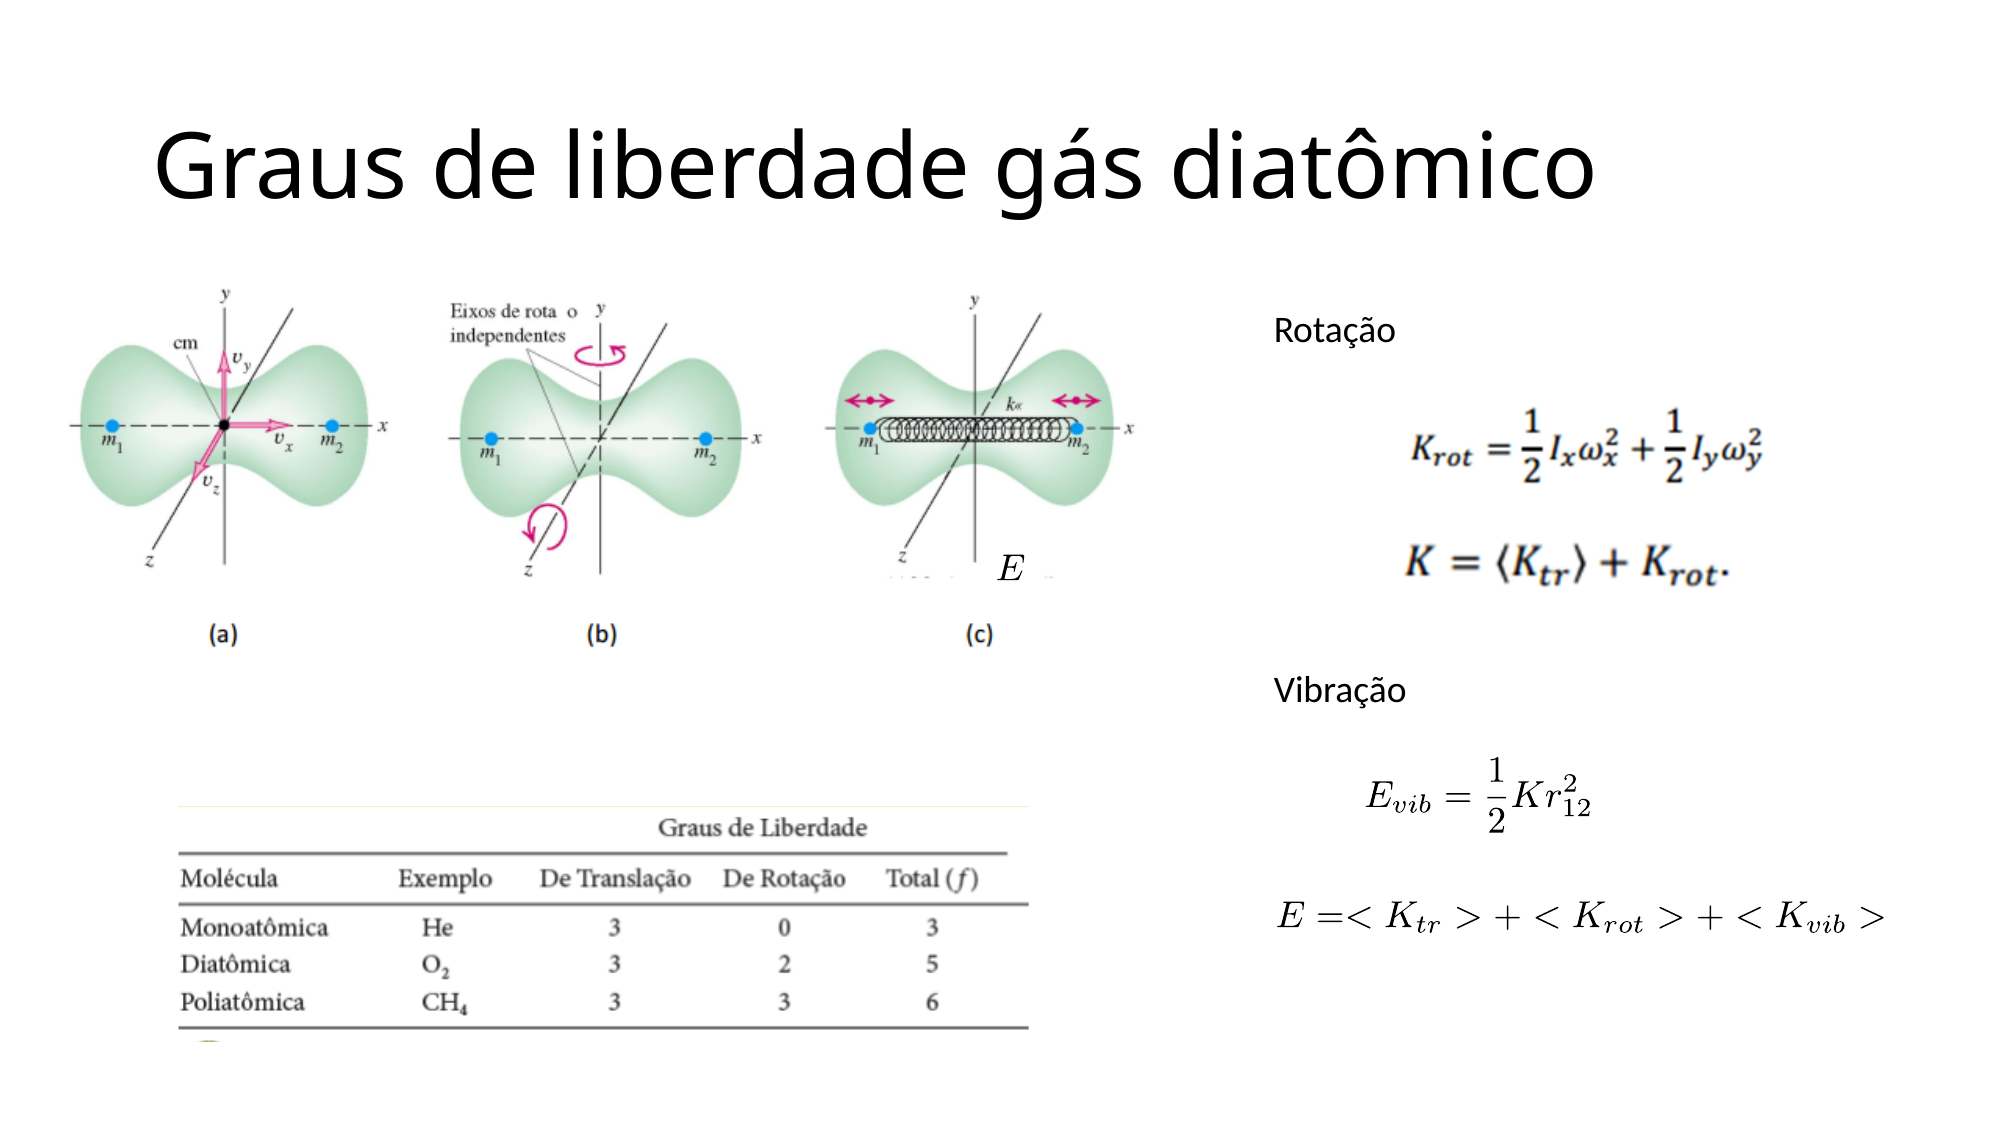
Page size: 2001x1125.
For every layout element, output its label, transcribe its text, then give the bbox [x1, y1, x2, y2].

picture [1422, 503, 1764, 603]
text_box [1275, 901, 1887, 934]
picture [160, 806, 1029, 1042]
title Graus de liberdade gás diatômico [137, 59, 1863, 278]
picture [1422, 378, 1783, 499]
text_box Rotação Vibração [1258, 297, 1422, 718]
text_box [995, 554, 1026, 581]
text_box [1364, 756, 1592, 833]
picture [54, 261, 1167, 667]
